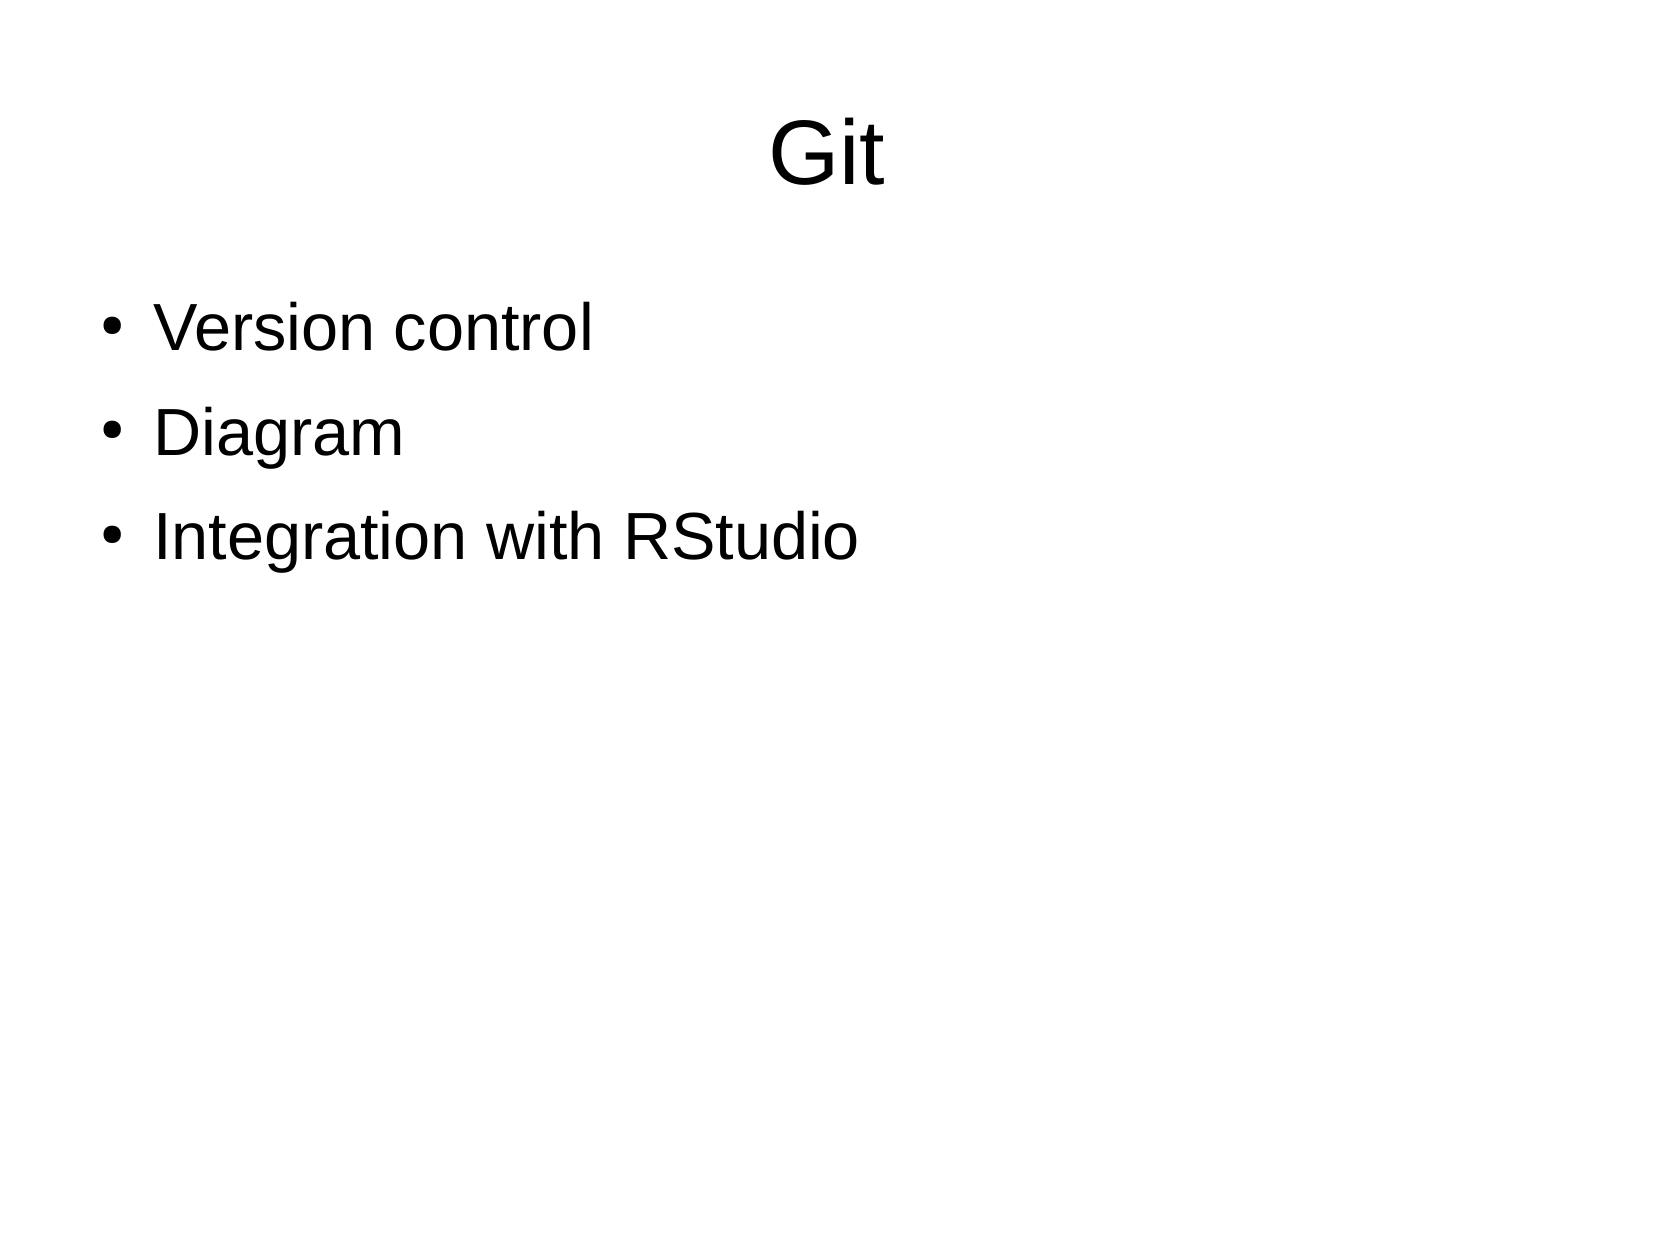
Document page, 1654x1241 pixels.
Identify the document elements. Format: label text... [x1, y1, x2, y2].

list Version control Diagram Integration with RStudio [82, 290, 1538, 1010]
title Git [82, 49, 1571, 257]
